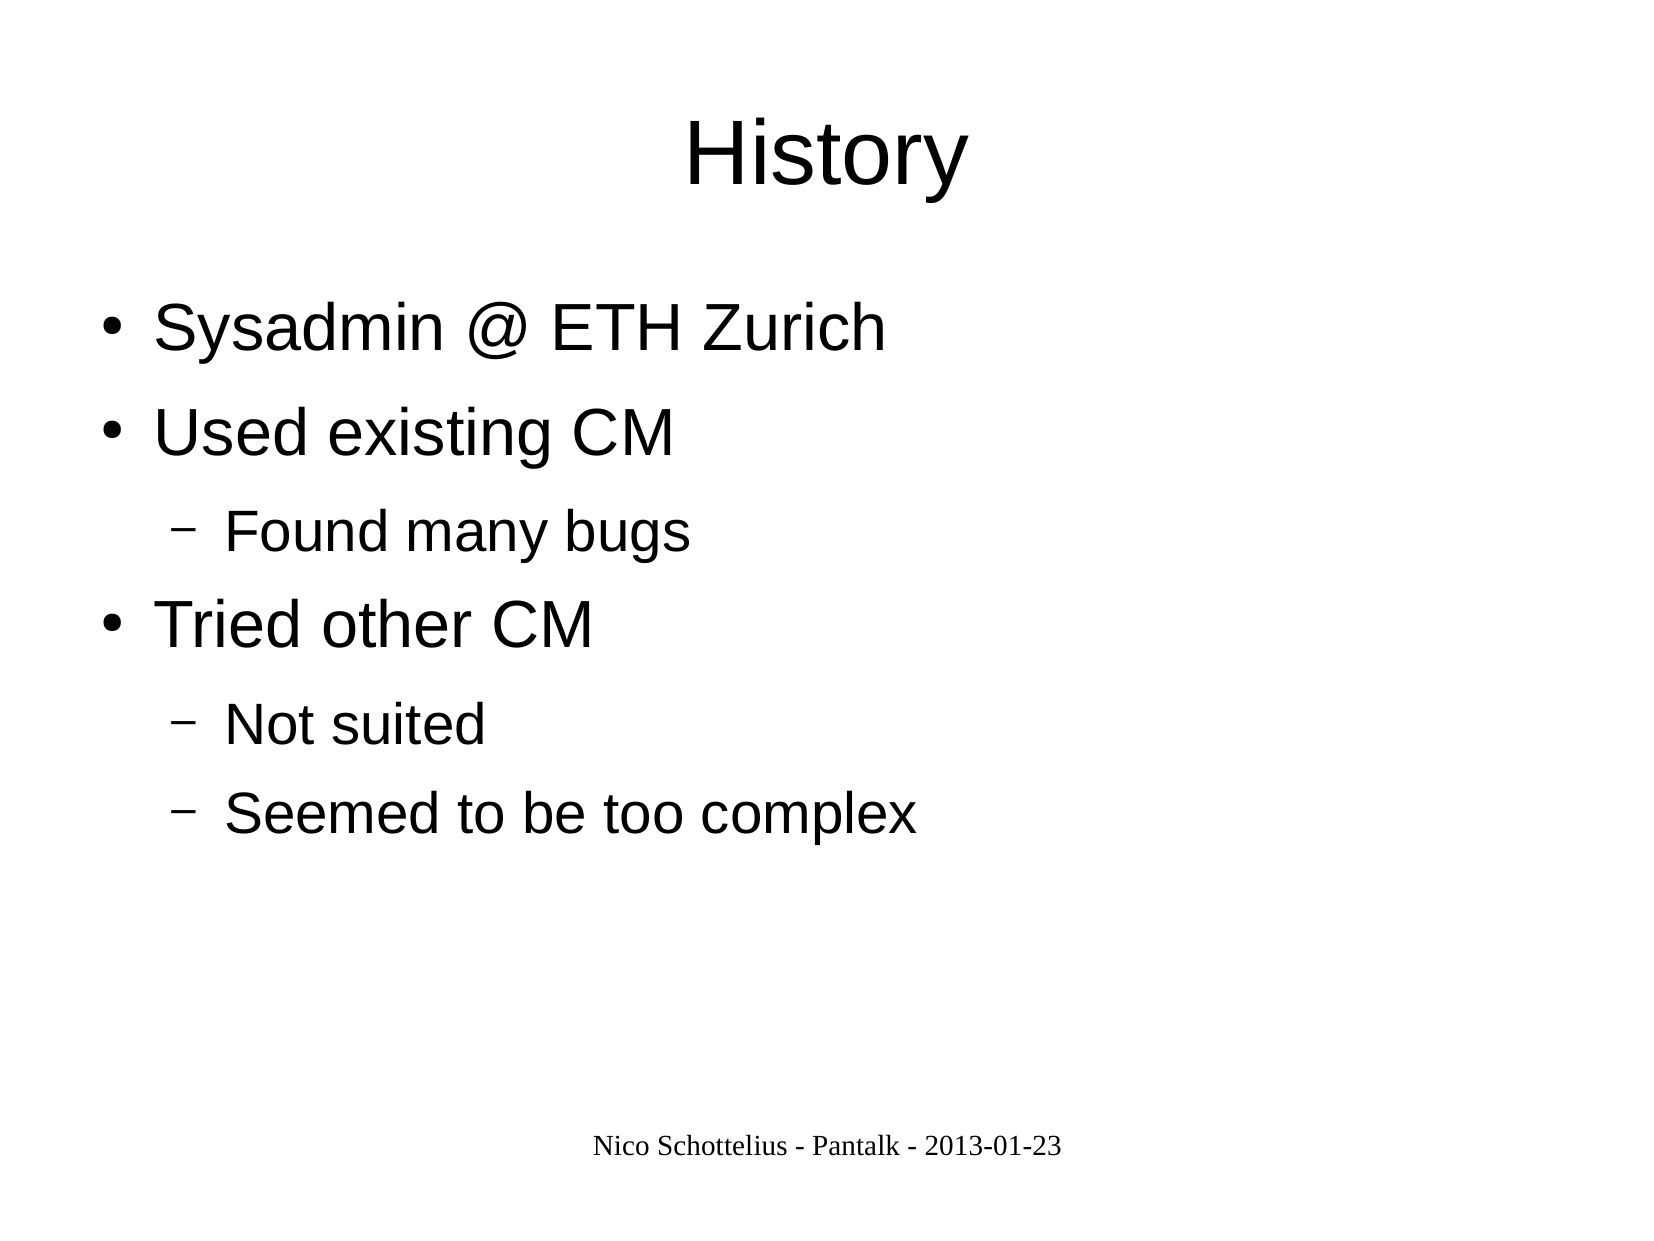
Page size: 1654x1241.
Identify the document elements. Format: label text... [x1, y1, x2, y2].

list Sysadmin @ ETH Zurich Used existing CM Found many bugs Tried other CM Not suited Seemed to be too complex [82, 290, 1538, 1010]
title History [82, 49, 1571, 257]
